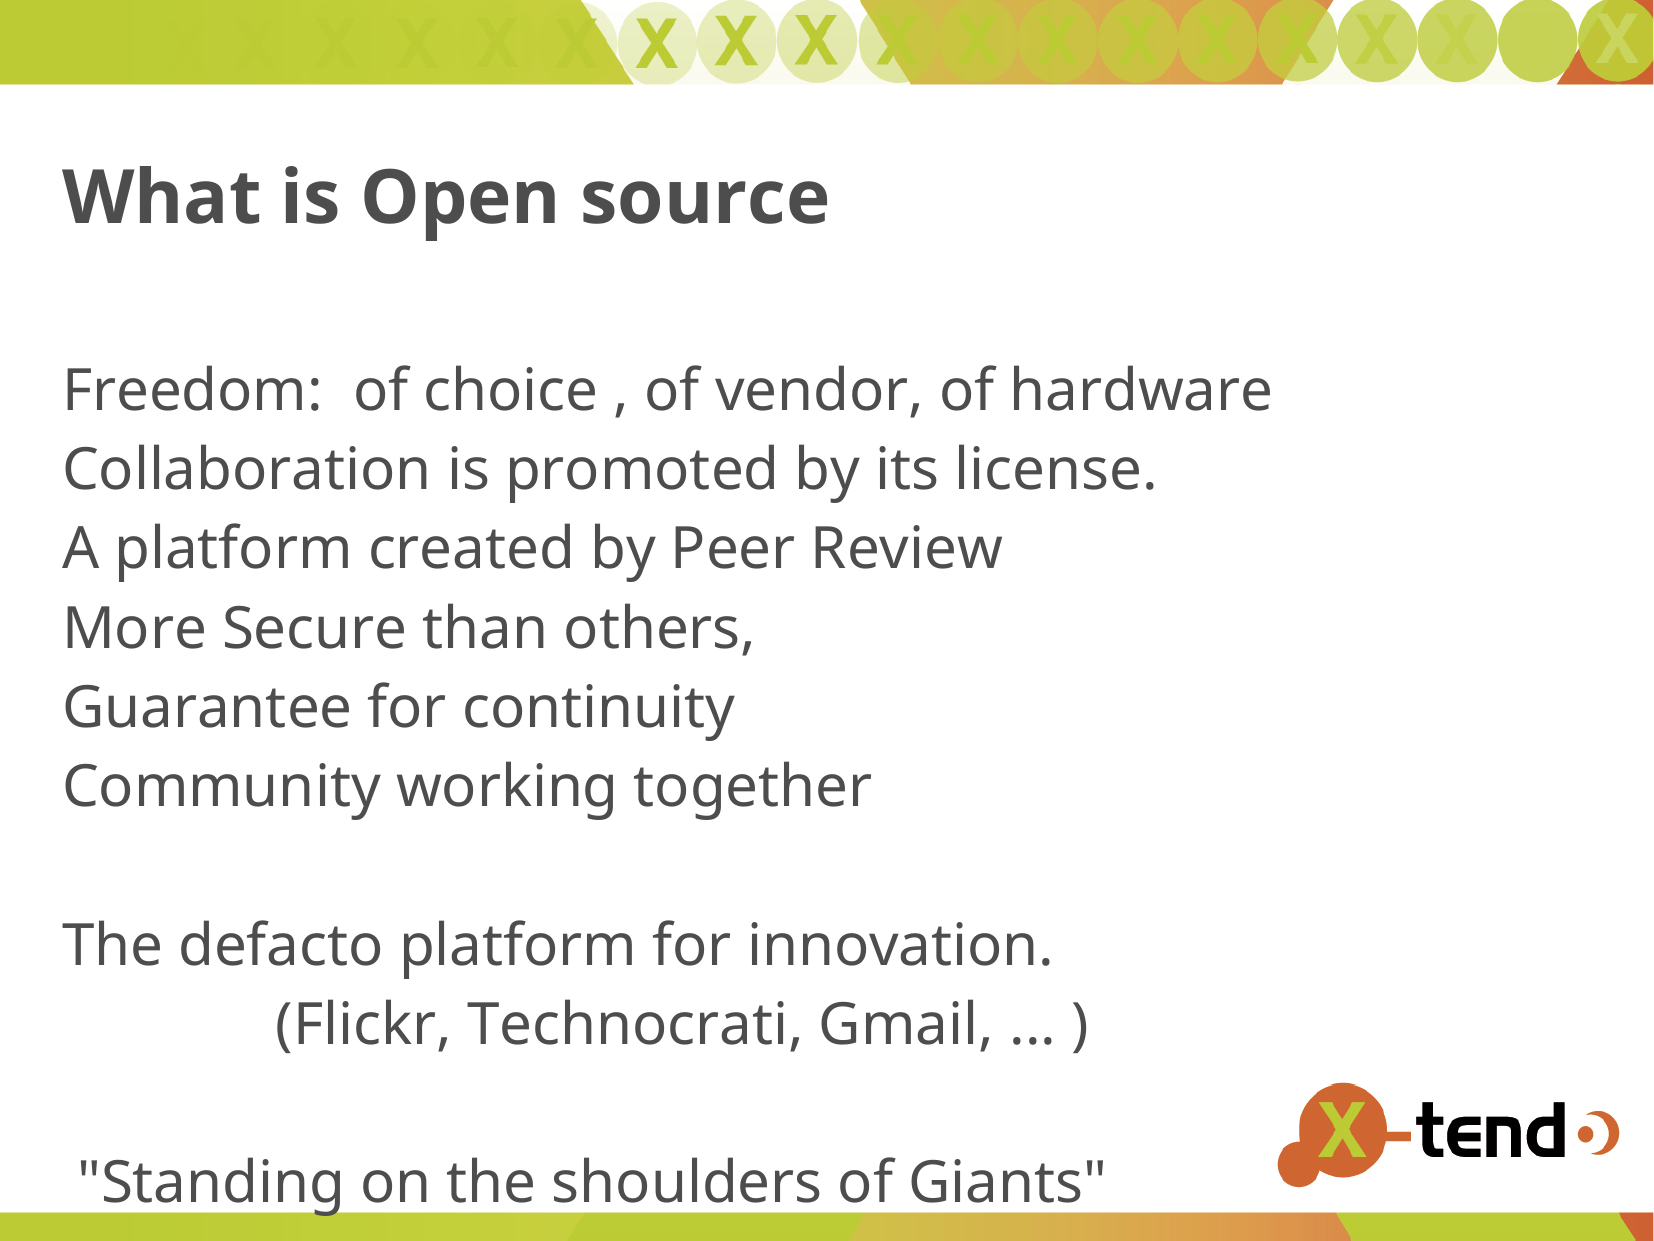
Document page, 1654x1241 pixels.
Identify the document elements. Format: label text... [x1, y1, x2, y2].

text_box What is Open source Freedom: of choice , of vendor, of hardware Collaboration is promoted by its license. A platform created by Peer Review More Secure than others, Guarantee for continuity Community working together The defacto platform for innovation. (Flickr, Technocrati, Gmail, ... ) "Standing on the shoulders of Giants" [47, 135, 1416, 1241]
picture [0, 0, 1654, 1241]
